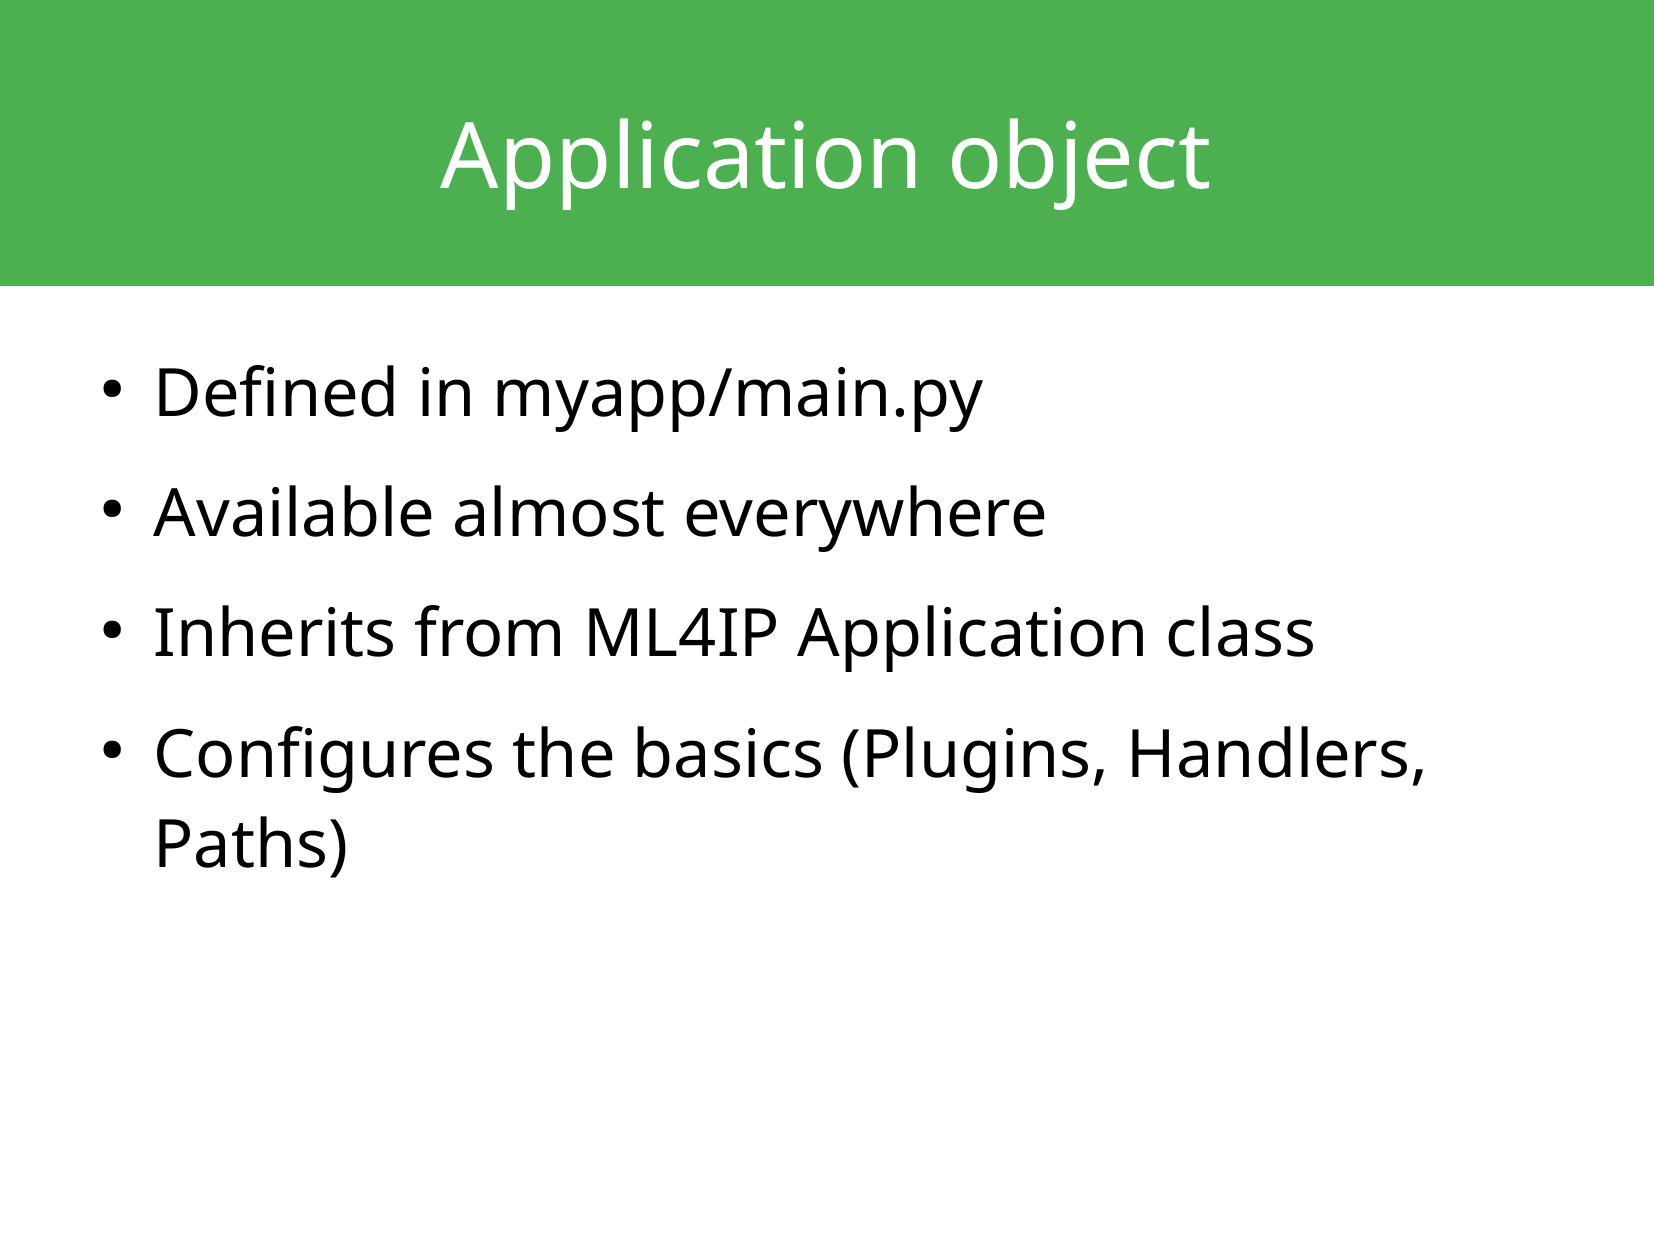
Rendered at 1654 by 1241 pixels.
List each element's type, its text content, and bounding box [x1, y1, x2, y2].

title Application object [82, 49, 1571, 257]
list Defined in myapp/main.py Available almost everywhere Inherits from ML4IP Application class Configures the basics (Plugins, Handlers, Paths) [82, 345, 1571, 1201]
